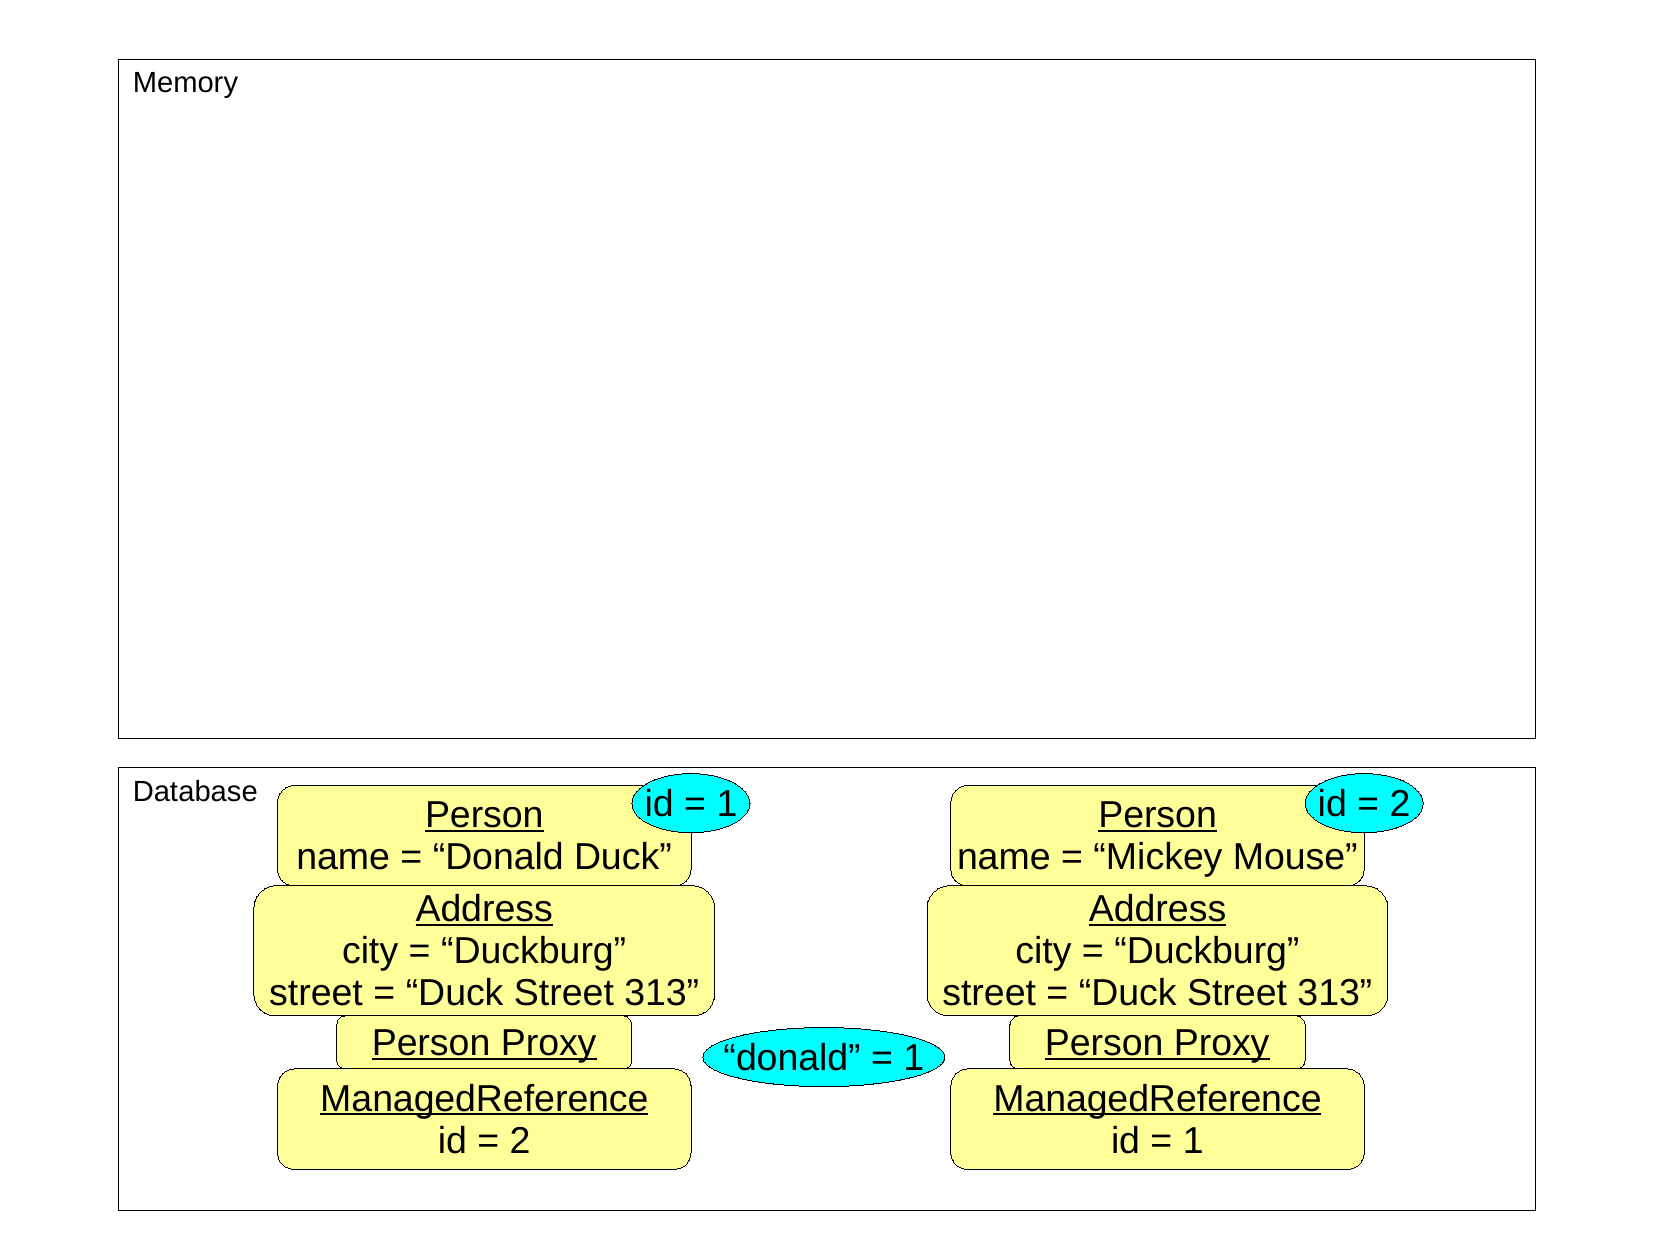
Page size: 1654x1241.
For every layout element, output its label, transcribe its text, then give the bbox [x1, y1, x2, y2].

text_box Memory [118, 59, 1536, 739]
text_box Address city = “Duckburg” street = “Duck Street 313” [927, 885, 1388, 1016]
text_box id = 1 [631, 773, 751, 833]
text_box Database [118, 767, 1536, 1211]
text_box Person name = “Mickey Mouse” [950, 785, 1365, 885]
text_box ManagedReference id = 2 [277, 1068, 692, 1170]
text_box Person Proxy [1009, 1015, 1306, 1069]
text_box id = 2 [1305, 773, 1424, 833]
text_box ManagedReference id = 1 [950, 1068, 1365, 1170]
text_box Person Proxy [336, 1015, 632, 1069]
text_box Address city = “Duckburg” street = “Duck Street 313” [253, 885, 715, 1016]
text_box Person name = “Donald Duck” [277, 785, 692, 885]
text_box “donald” = 1 [702, 1027, 945, 1087]
